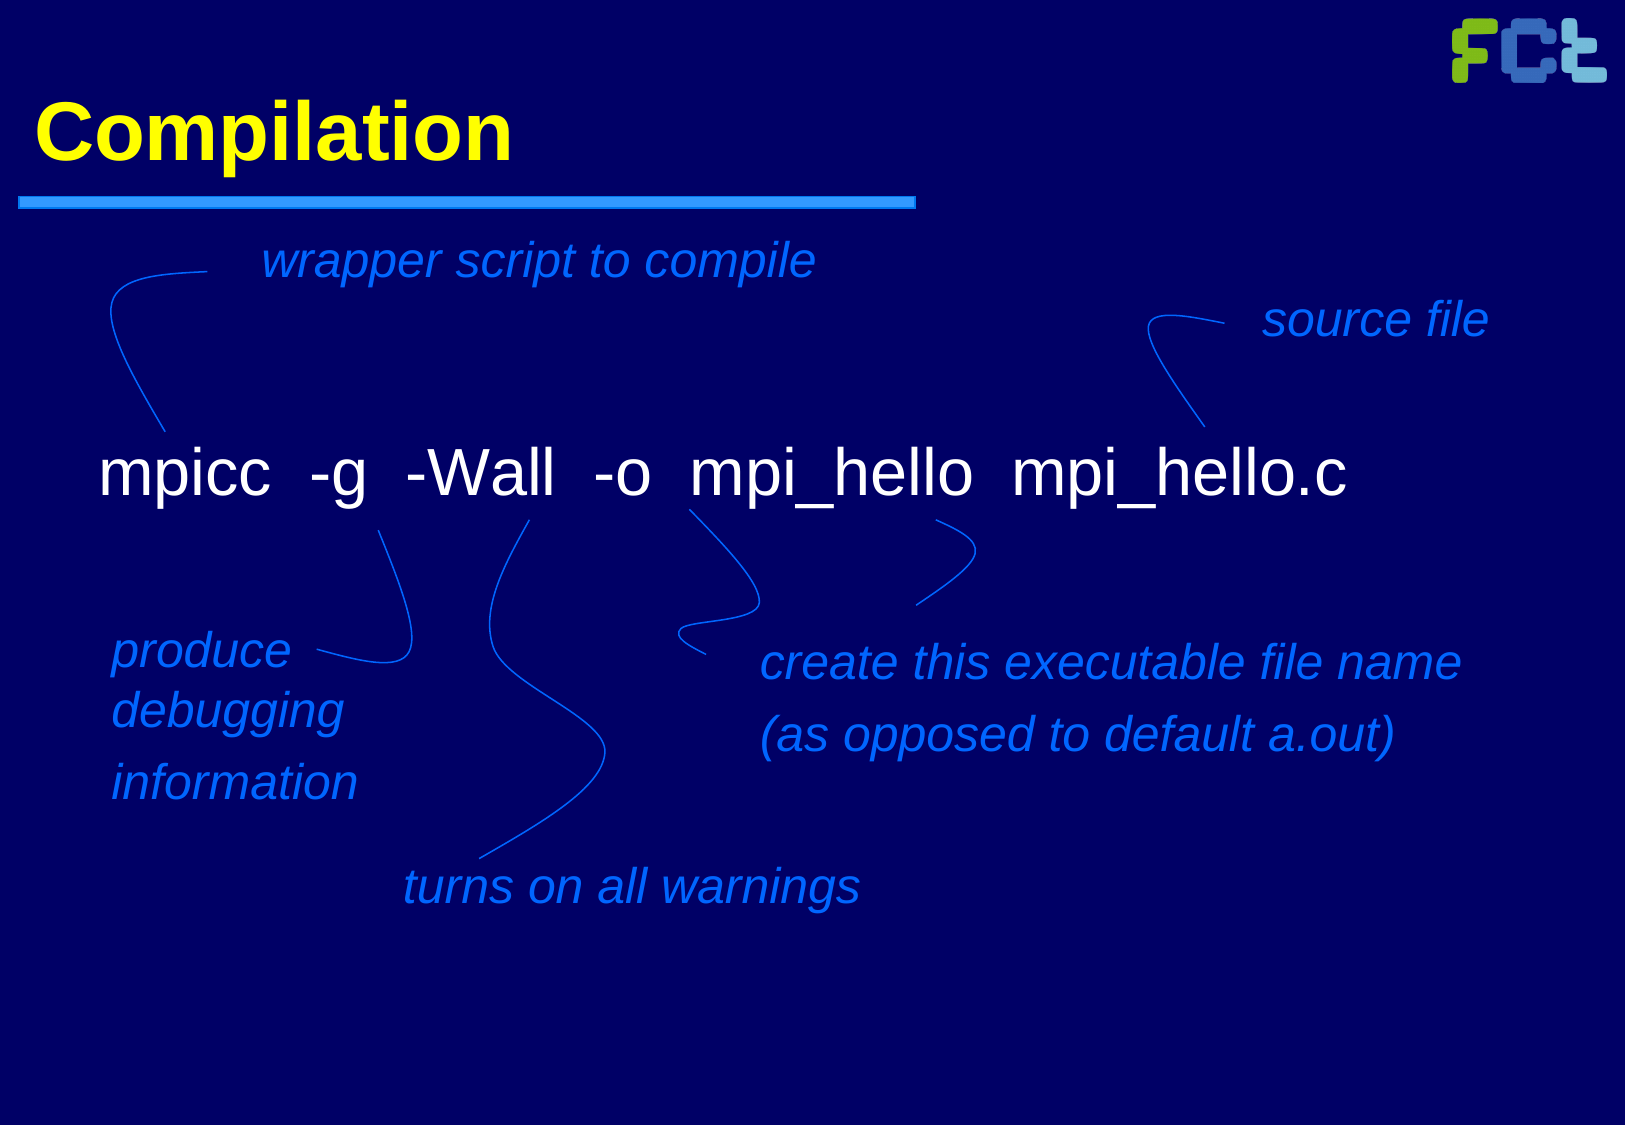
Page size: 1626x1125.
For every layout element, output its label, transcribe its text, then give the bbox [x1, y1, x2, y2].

text_box turns on all warnings [388, 846, 877, 922]
text_box mpicc -g -Wall -o mpi_hello mpi_hello.c [83, 420, 1542, 517]
text_box produce debugging information [96, 609, 374, 818]
text_box wrapper script to compile [246, 219, 832, 296]
text_box source file [1247, 278, 1505, 355]
title Compilation [19, 7, 1606, 185]
text_box create this executable file name (as opposed to default a.out) [745, 621, 1478, 770]
